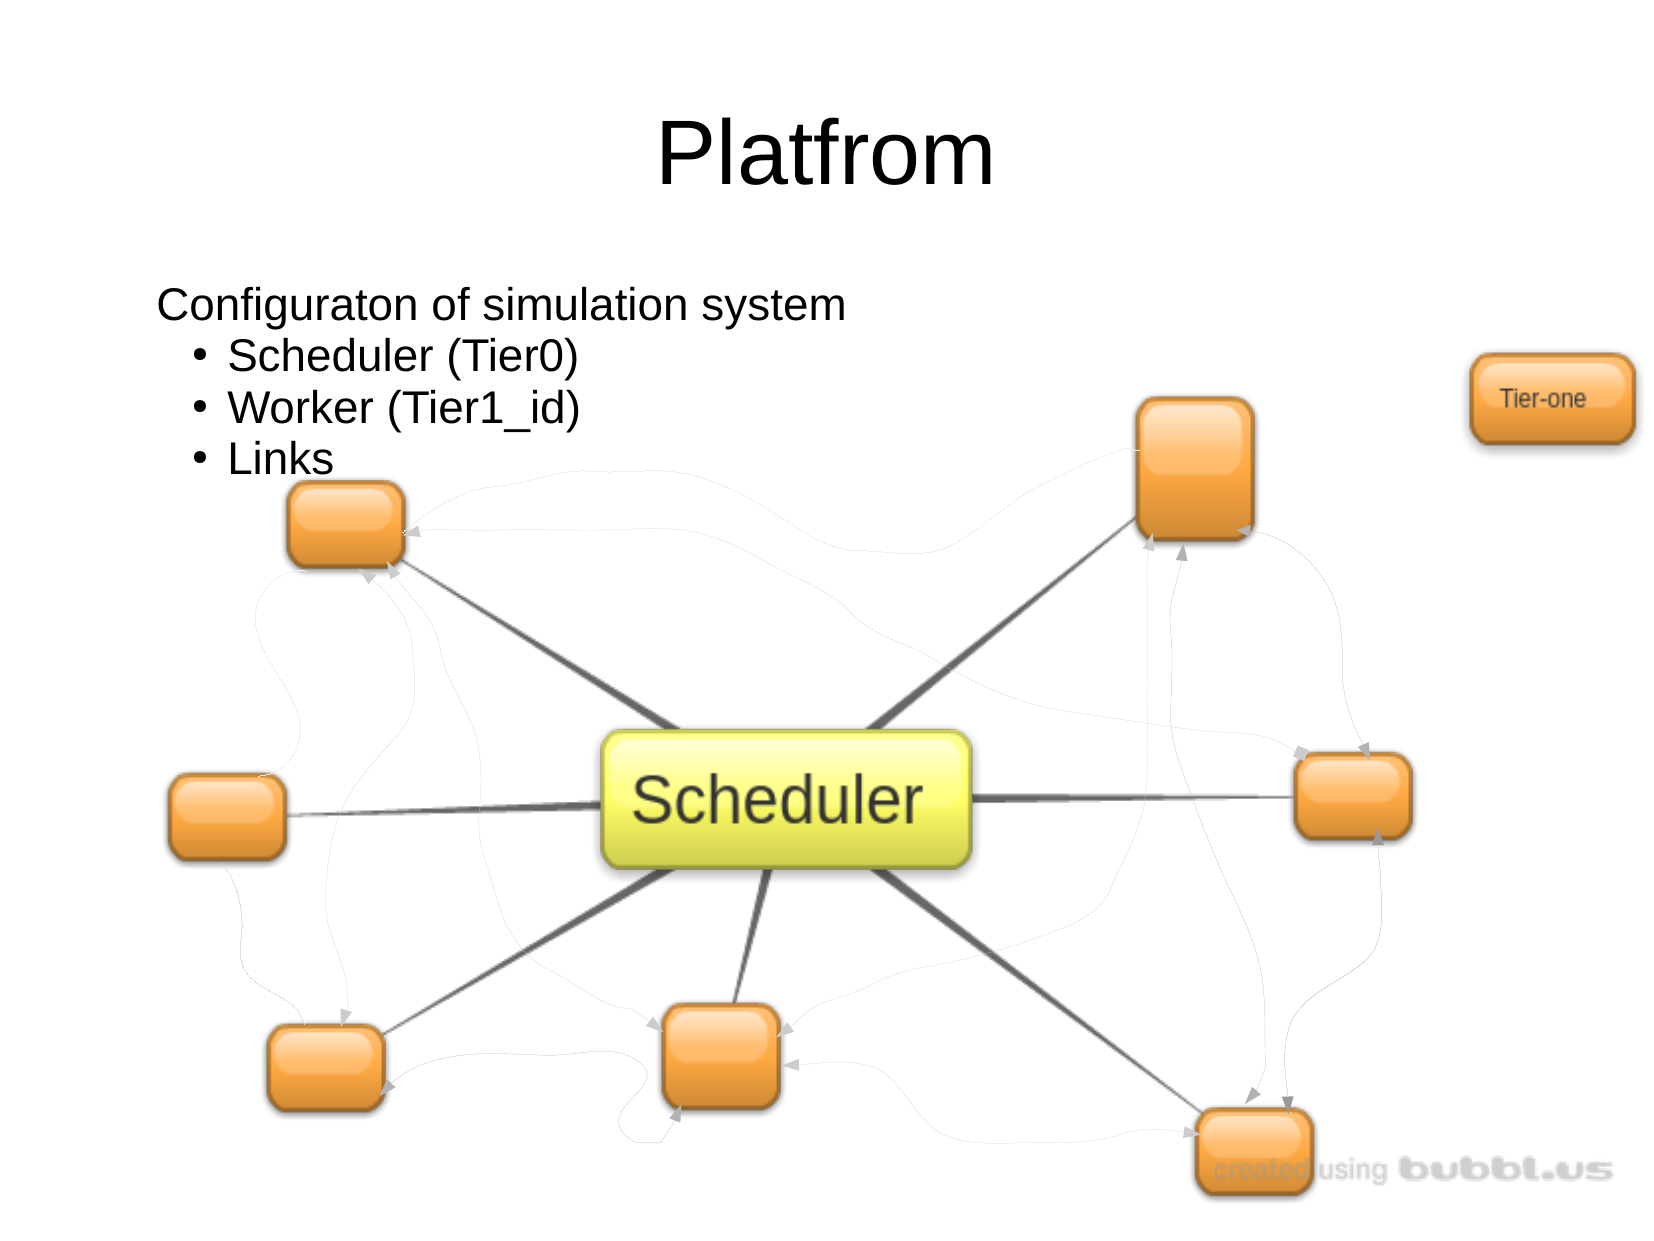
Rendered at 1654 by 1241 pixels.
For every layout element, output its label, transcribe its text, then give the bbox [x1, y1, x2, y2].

title Platfrom [82, 49, 1571, 257]
text_box Configuraton of simulation system Scheduler (Tier0) Worker (Tier1_id) Links [141, 271, 863, 492]
picture [141, 318, 1654, 1217]
